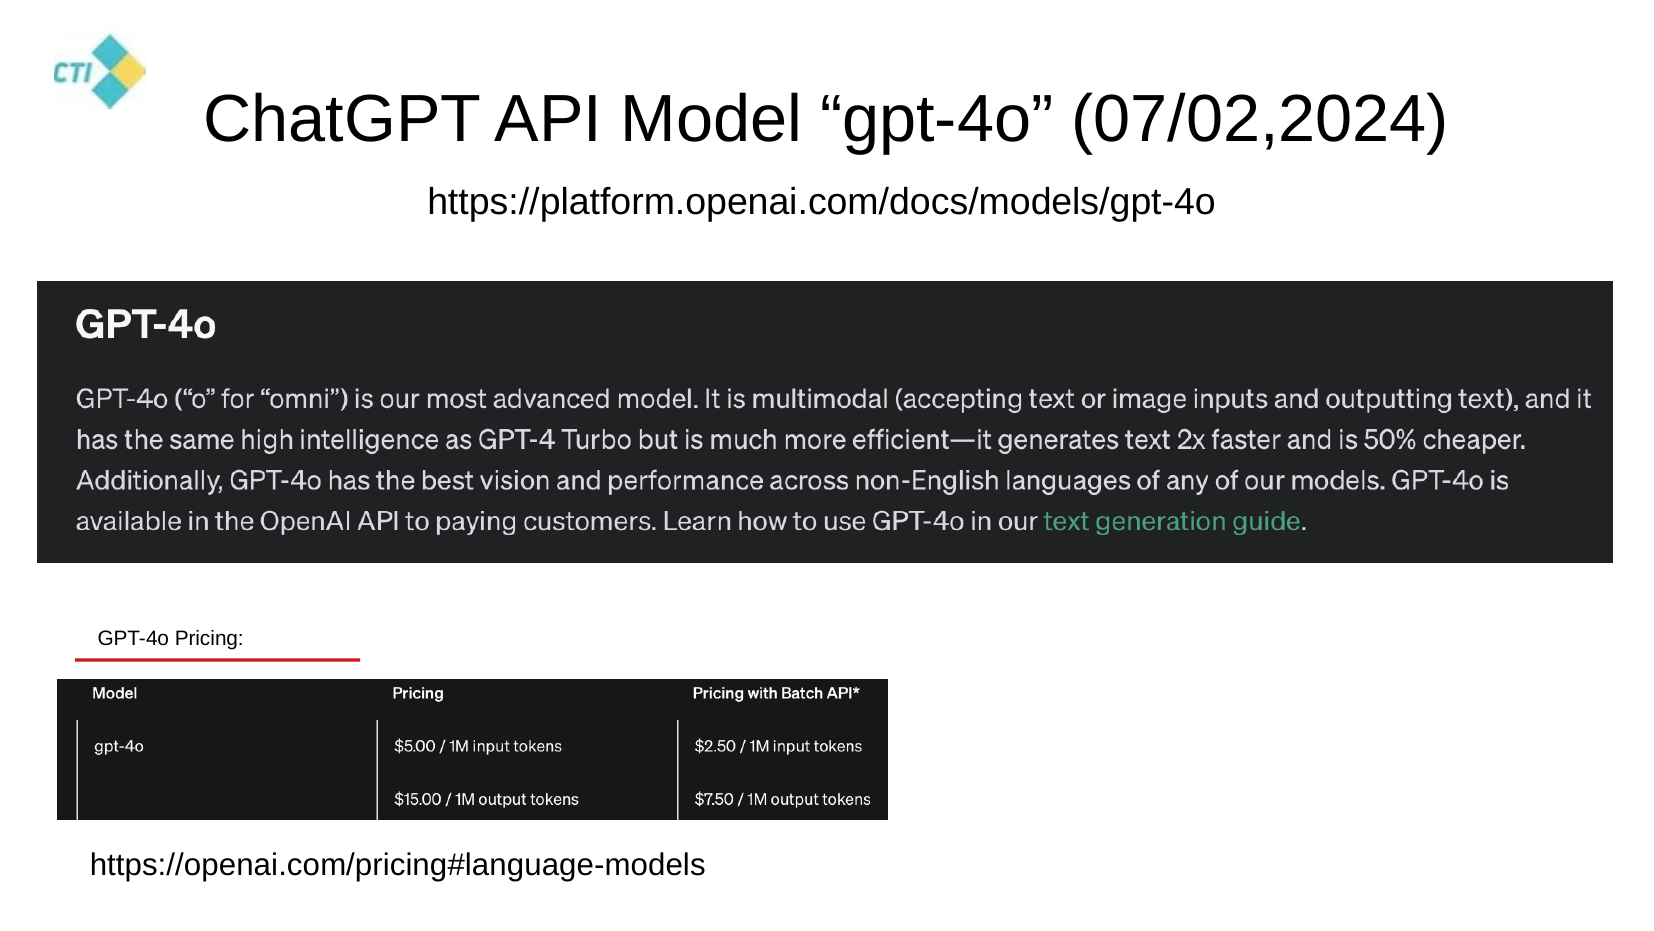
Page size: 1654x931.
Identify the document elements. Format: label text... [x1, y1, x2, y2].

picture [37, 281, 1613, 563]
text_box https://platform.openai.com/docs/models/gpt-4o [412, 173, 1232, 231]
title ChatGPT API Model “gpt-4o” (07/02,2024) [82, 37, 1571, 193]
text_box GPT-4o Pricing: [82, 619, 431, 658]
text_box https://openai.com/pricing#language-models [75, 840, 722, 890]
picture [54, 21, 146, 109]
picture [57, 679, 888, 820]
